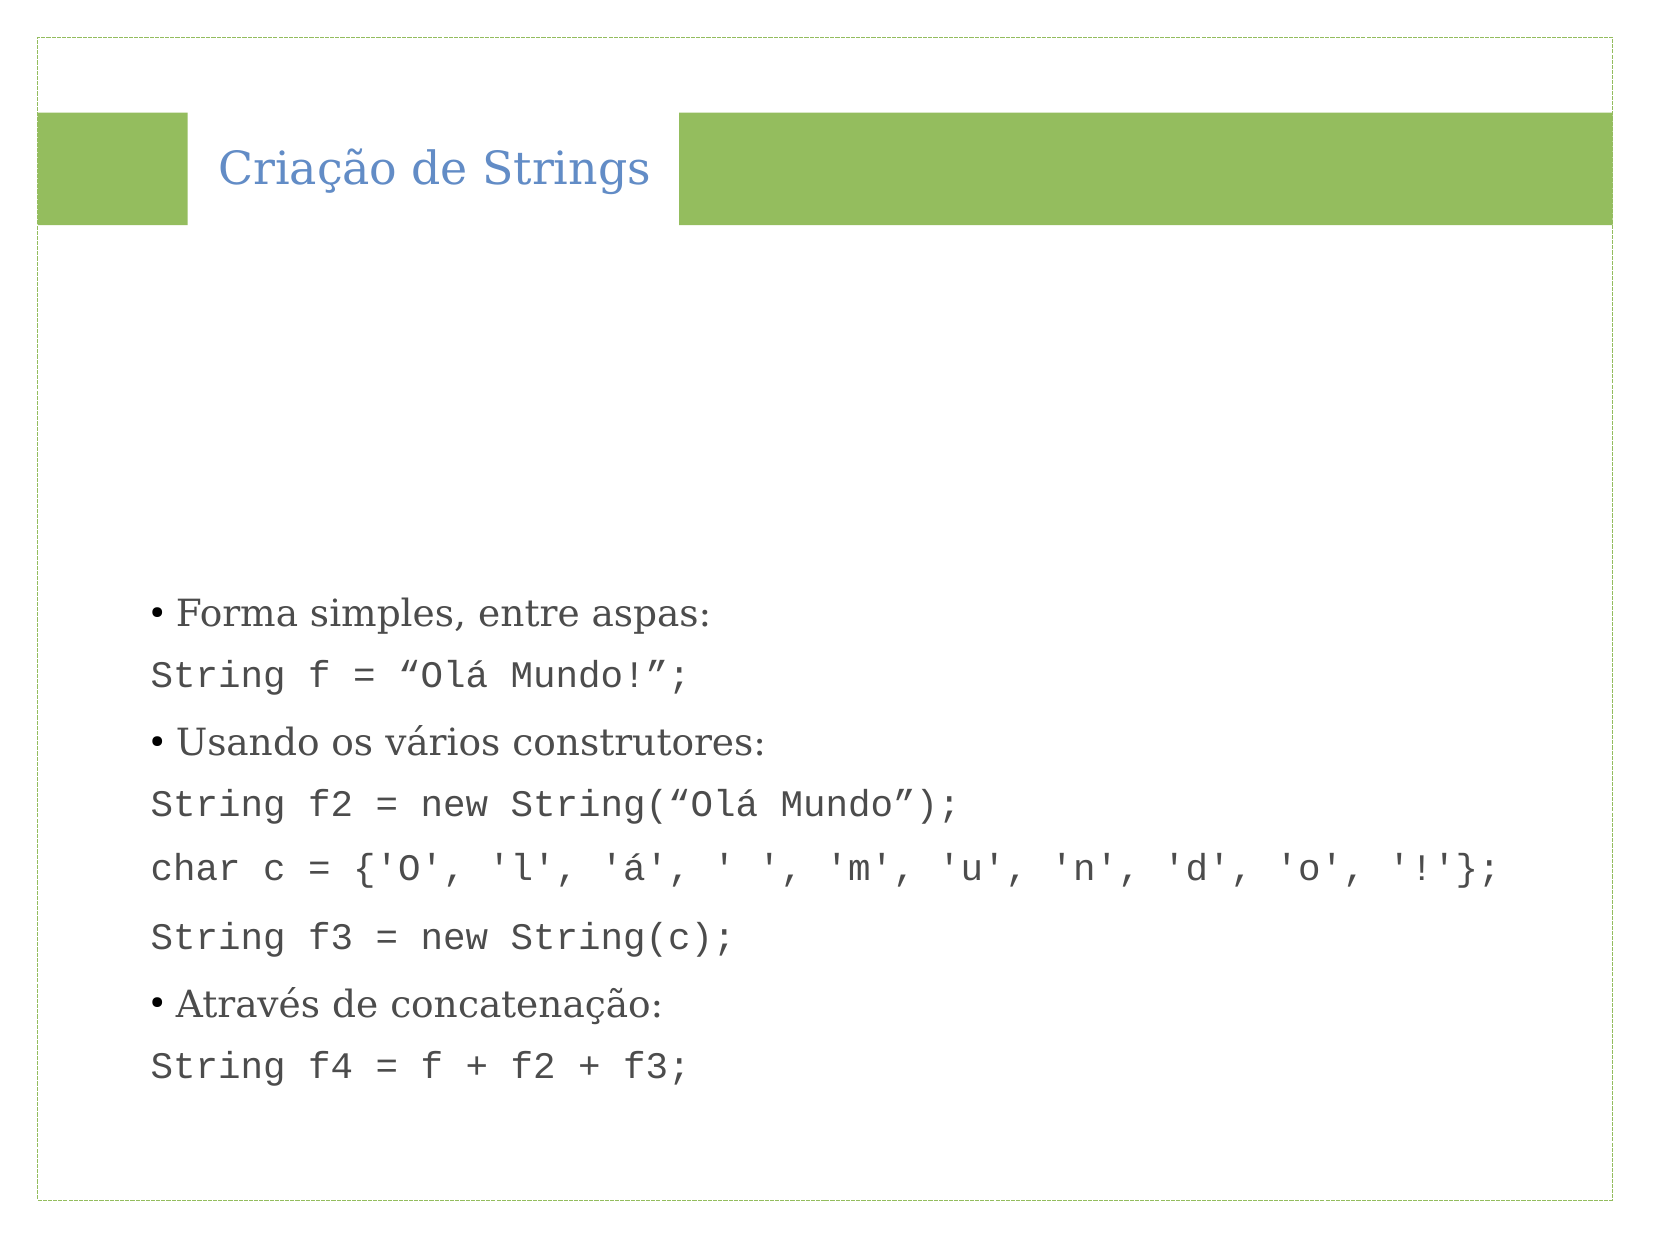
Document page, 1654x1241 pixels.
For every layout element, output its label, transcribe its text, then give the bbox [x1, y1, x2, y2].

text_box Forma simples, entre aspas: String f = “Olá Mundo!”; Usando os vários construtores: String f2 = new String(“Olá Mundo”); char c = {'O', 'l', 'á', ' ', 'm', 'u', 'n', 'd', 'o', '!'}; String f3 = new String(c); Através de concatenação: String f4 = f + f2 + f3; [135, 562, 1524, 1088]
text_box [679, 112, 1613, 226]
text_box Criação de Strings [203, 134, 667, 203]
text_box [37, 112, 188, 226]
